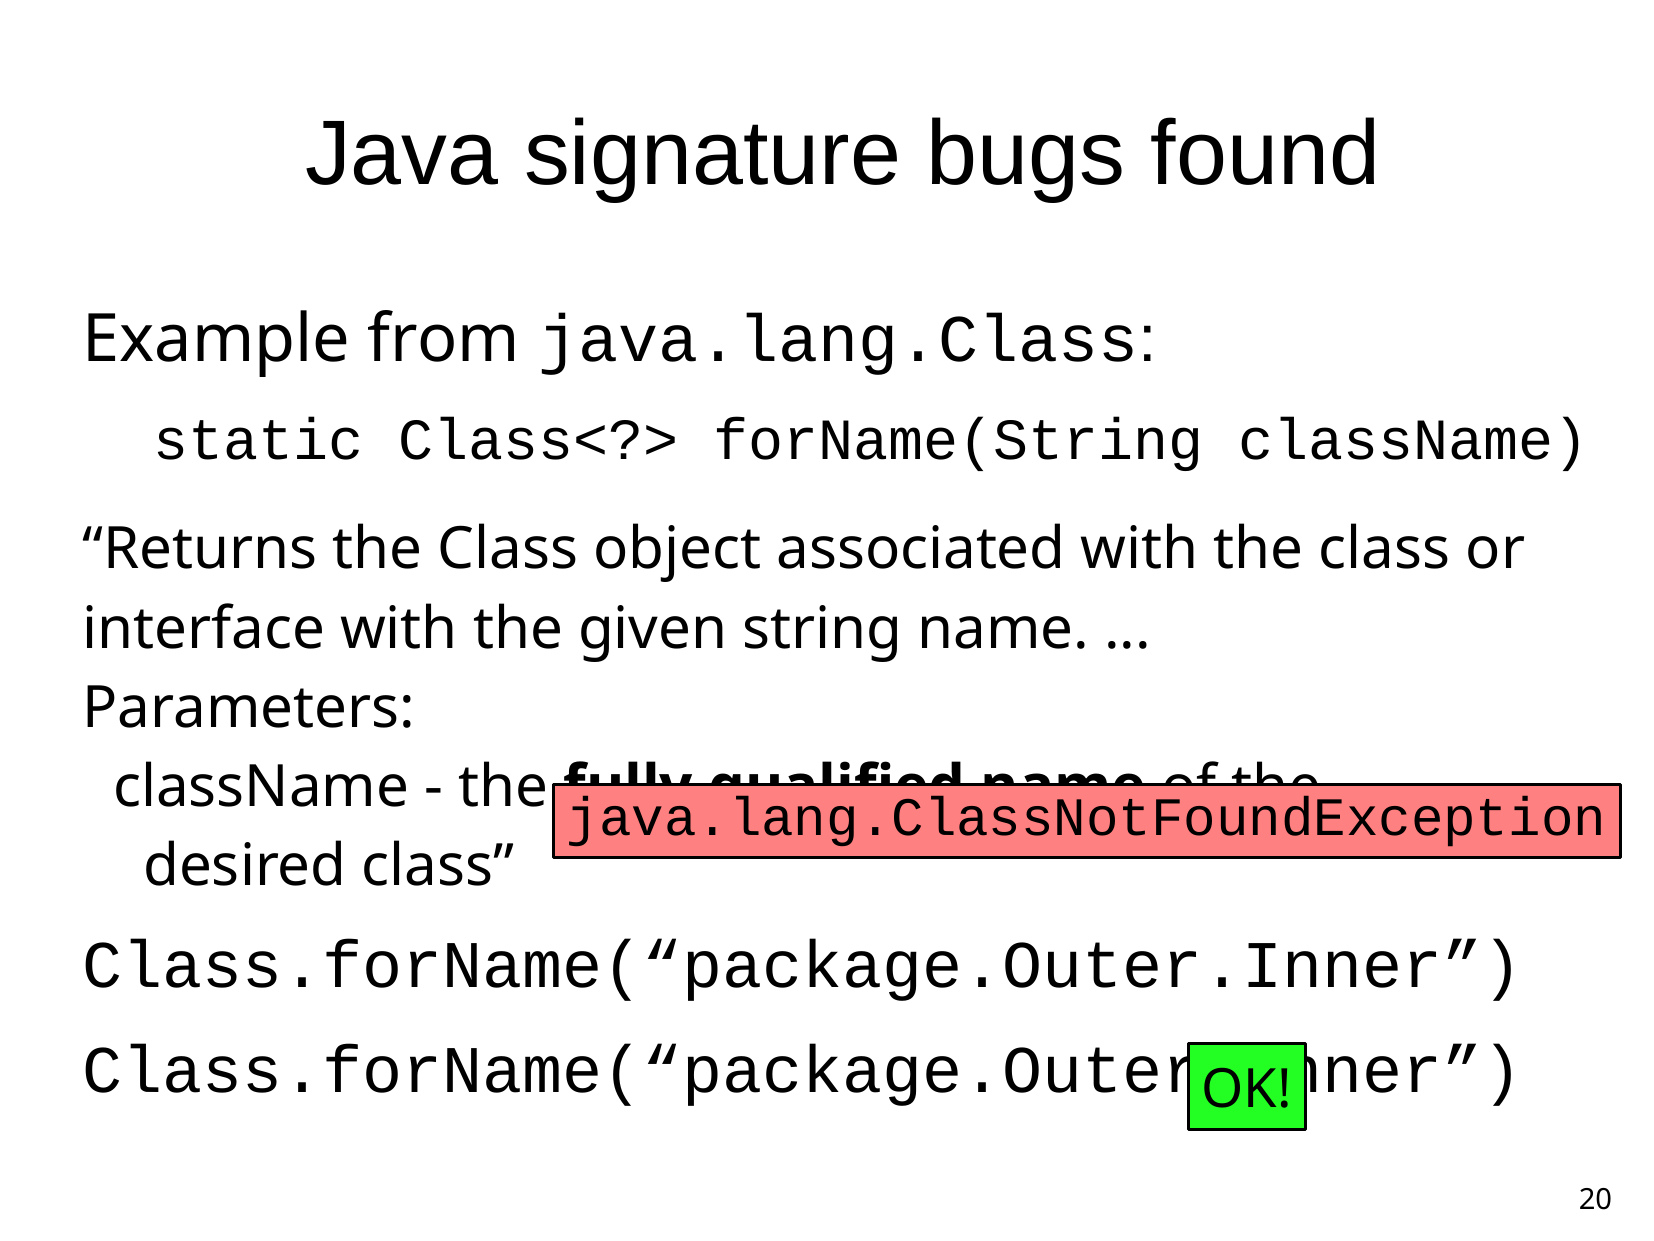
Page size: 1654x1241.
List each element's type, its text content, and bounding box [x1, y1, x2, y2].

text_box java.lang.ClassNotFoundException [553, 784, 1621, 858]
title Java signature bugs found [0, 47, 1654, 259]
text_box OK! [1188, 1049, 1302, 1125]
list Example from java.lang.Class: static Class<?> forName(String className) “Returns the Class object associated with the class or interface with the given string name. ... Parameters: className - the fully qualified name of the desired class” Class.forName(“package.Outer.Inner”) Class.forName(“package.Outer$Inner”) [82, 290, 1651, 1094]
